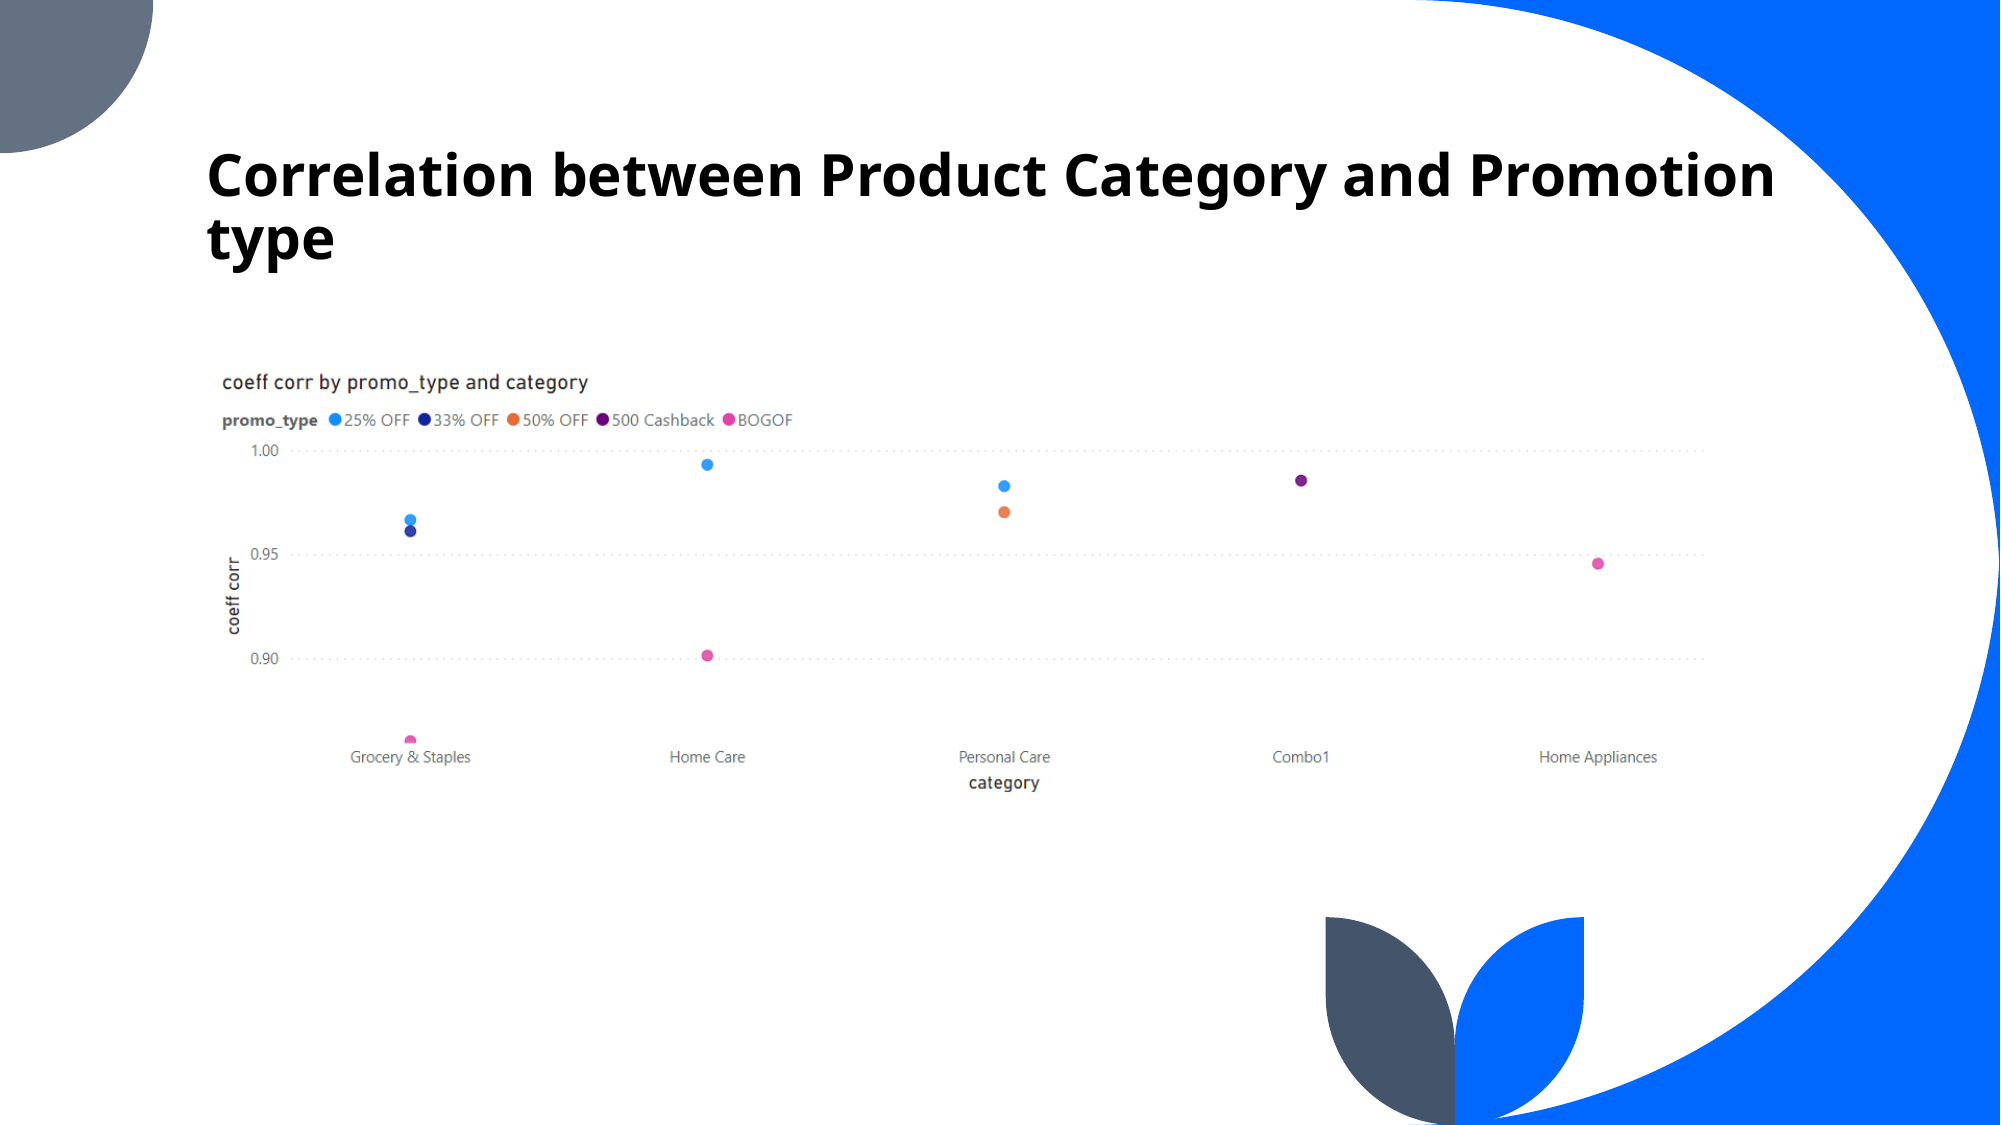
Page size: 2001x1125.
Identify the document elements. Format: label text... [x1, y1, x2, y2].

picture [191, 339, 1707, 819]
title Correlation between Product Category and Promotion type [191, 62, 1796, 280]
